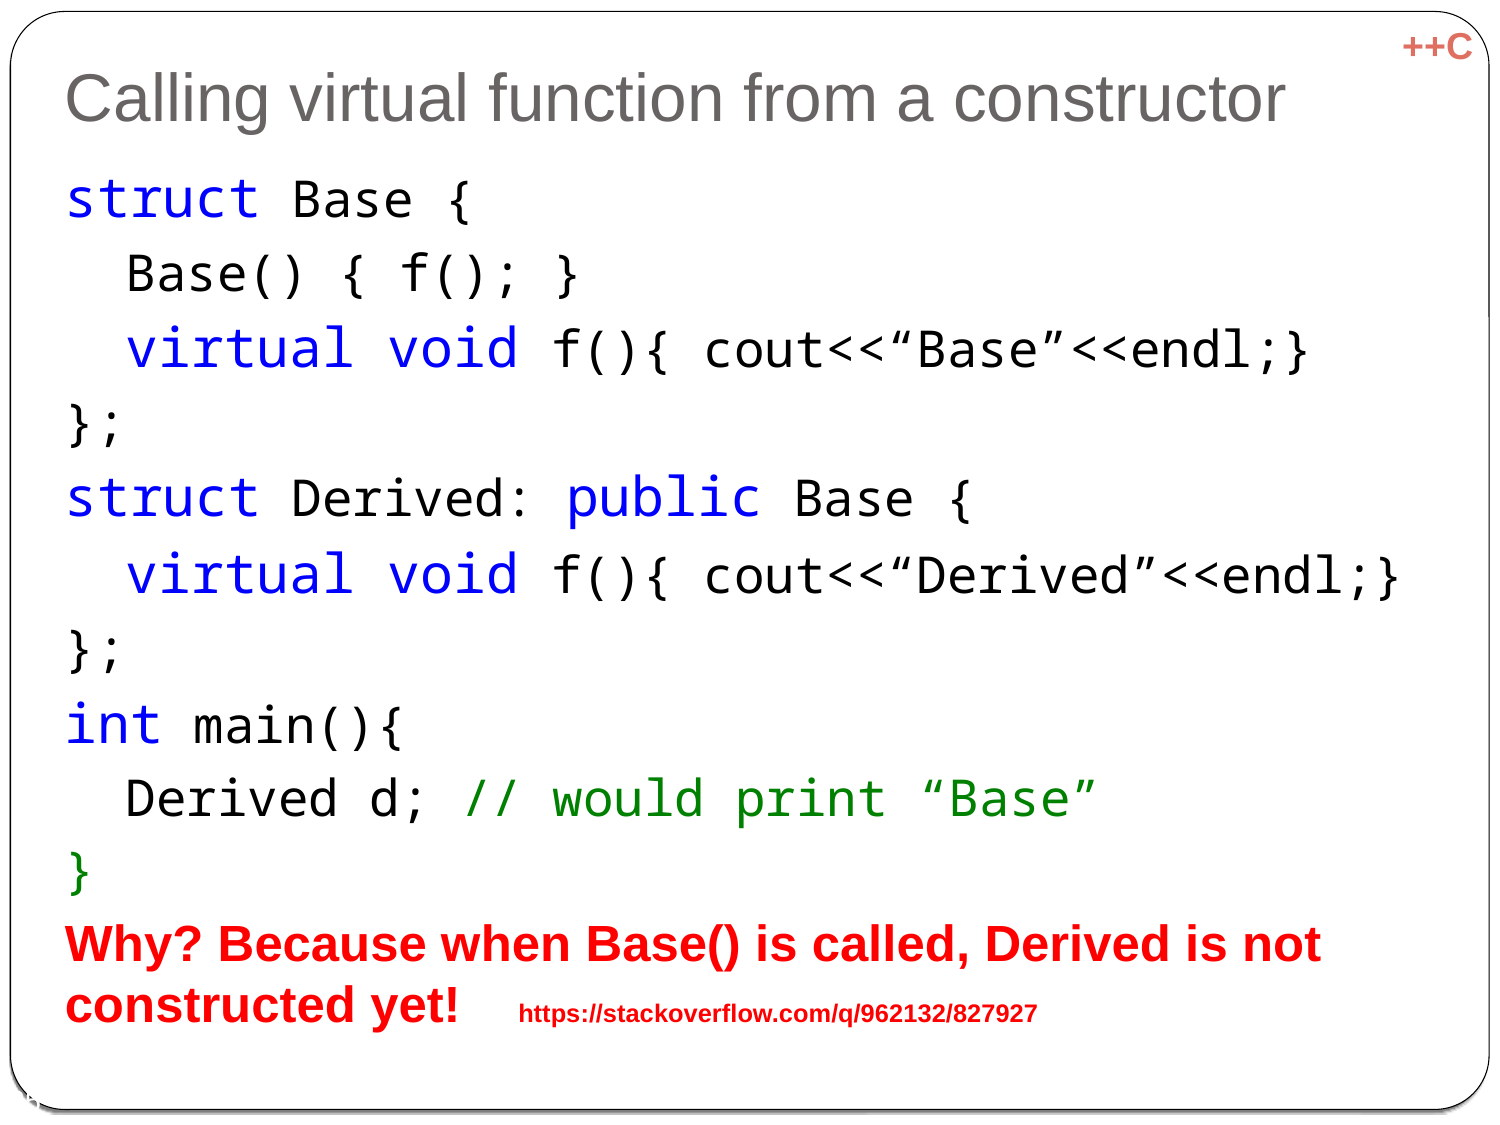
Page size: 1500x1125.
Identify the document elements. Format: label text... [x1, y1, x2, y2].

title Calling virtual function from a constructor [50, 45, 1450, 150]
slide_number <number> [0, 1074, 50, 1125]
list struct Base { Base() { f(); } virtual void f(){ cout<<“Base”<<endl;} }; struct Derived: public Base { virtual void f(){ cout<<“Derived”<<endl;} }; int main(){ Derived d; // would print “Base” } Why? Because when Base() is called, Derived is not constructed yet! https://stackoverflow.com/q/962132/827927 [50, 155, 1450, 1094]
